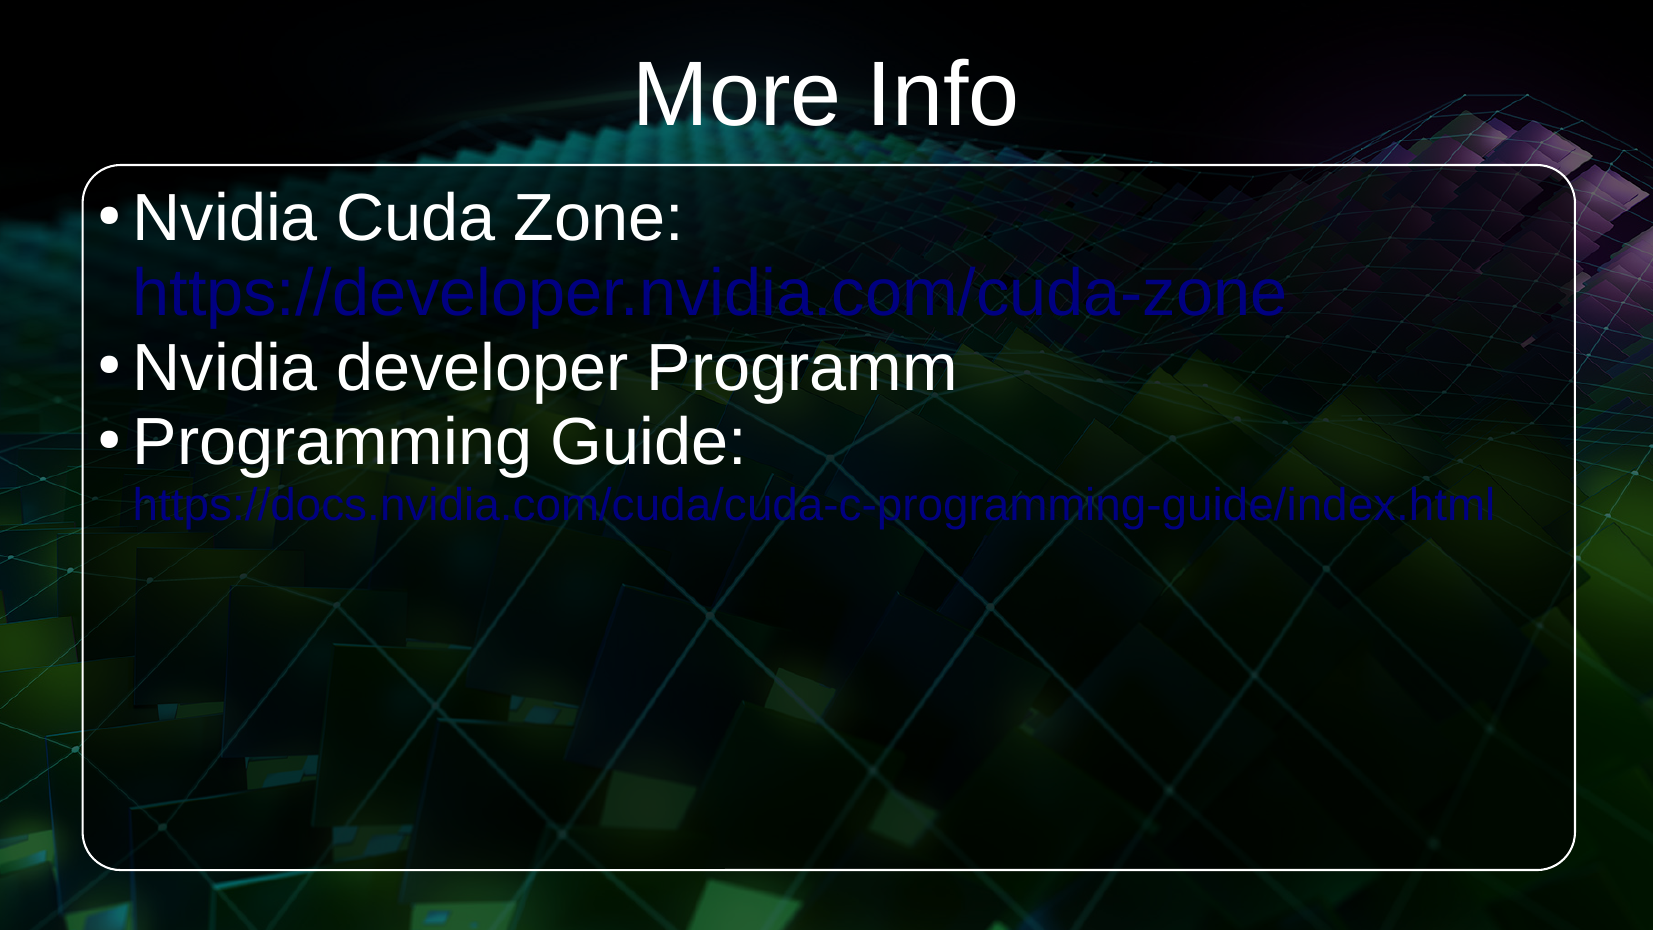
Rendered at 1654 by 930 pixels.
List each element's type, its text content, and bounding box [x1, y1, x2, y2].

title More Info [82, 37, 1571, 151]
text_box [82, 165, 1568, 862]
picture [0, 0, 1653, 930]
subtitle Nvidia Cuda Zone:https://developer.nvidia.com/cuda-zone Nvidia developer Programm Programming Guide:https://docs.nvidia.com/cuda/cuda-c-programming-guide/index.html [97, 180, 1585, 891]
